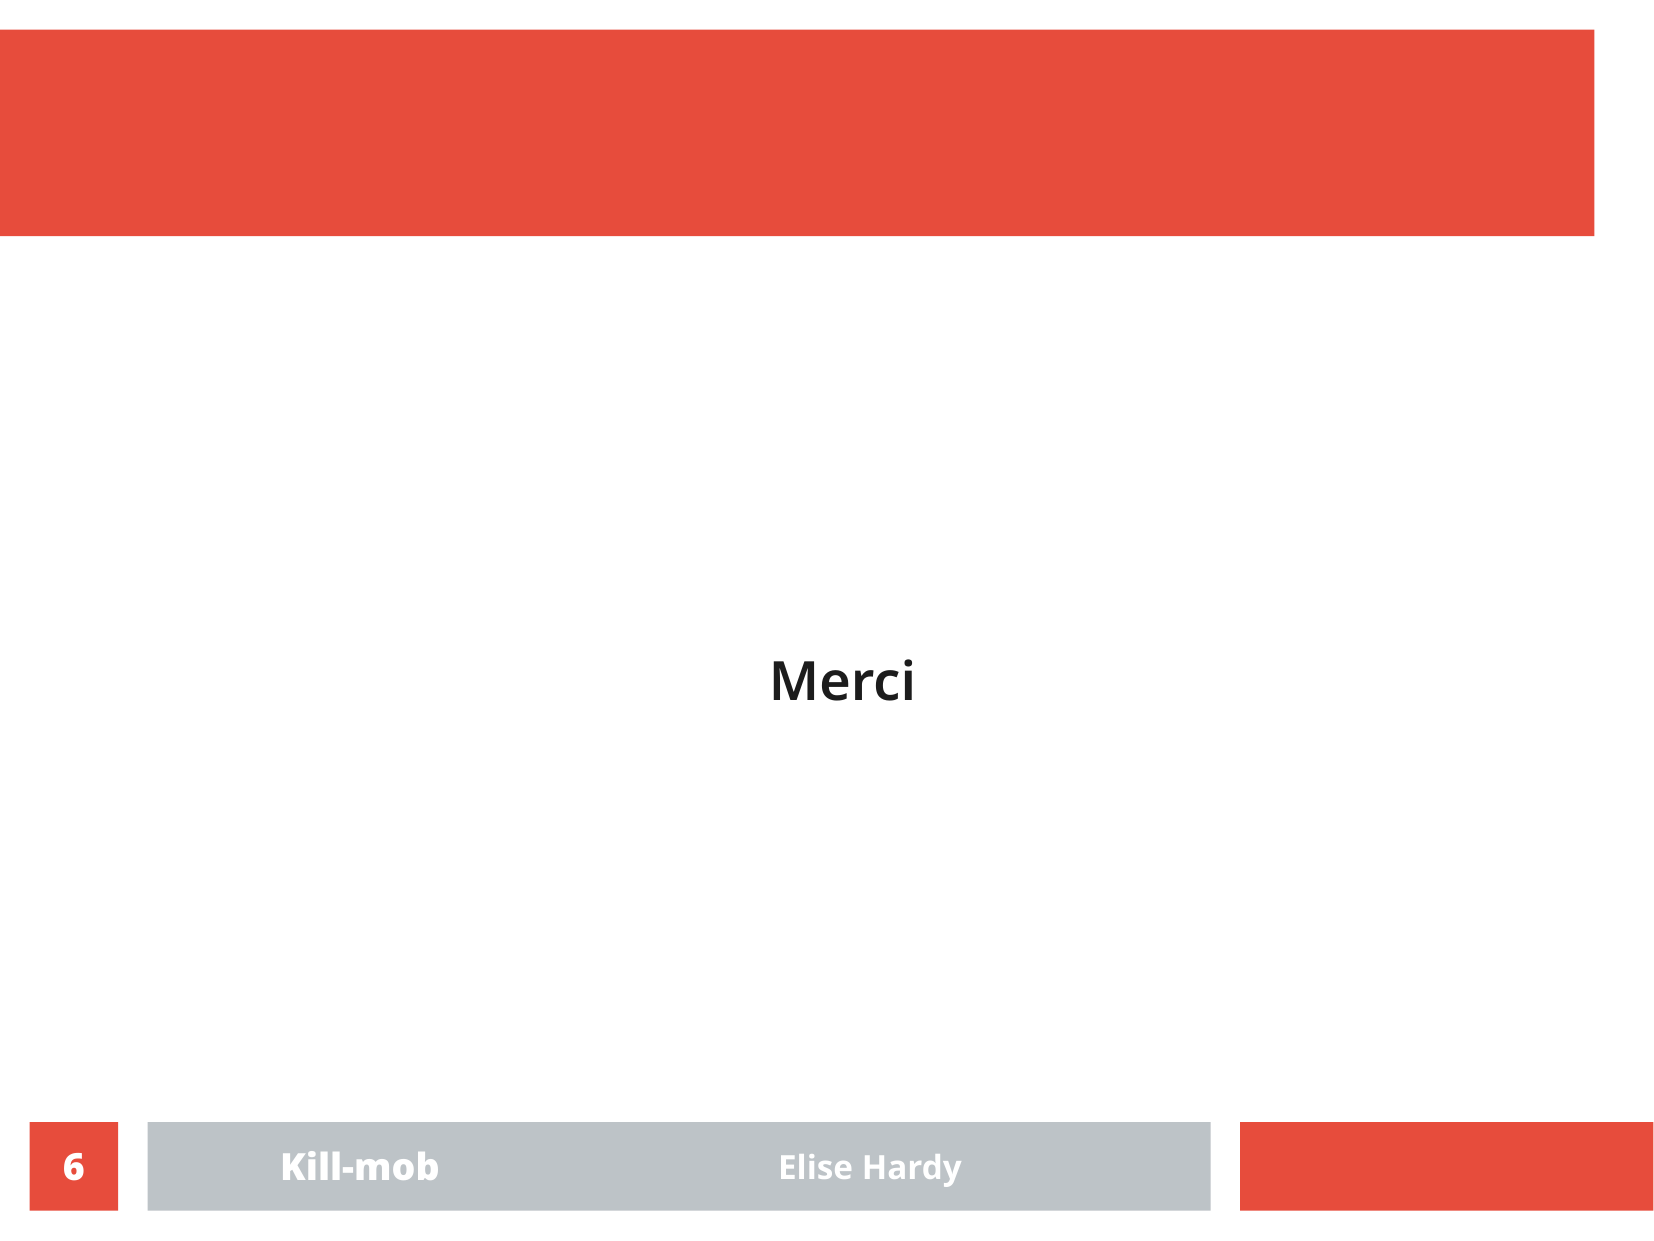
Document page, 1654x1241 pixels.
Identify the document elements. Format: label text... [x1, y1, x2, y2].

list Merci [120, 295, 1566, 1063]
